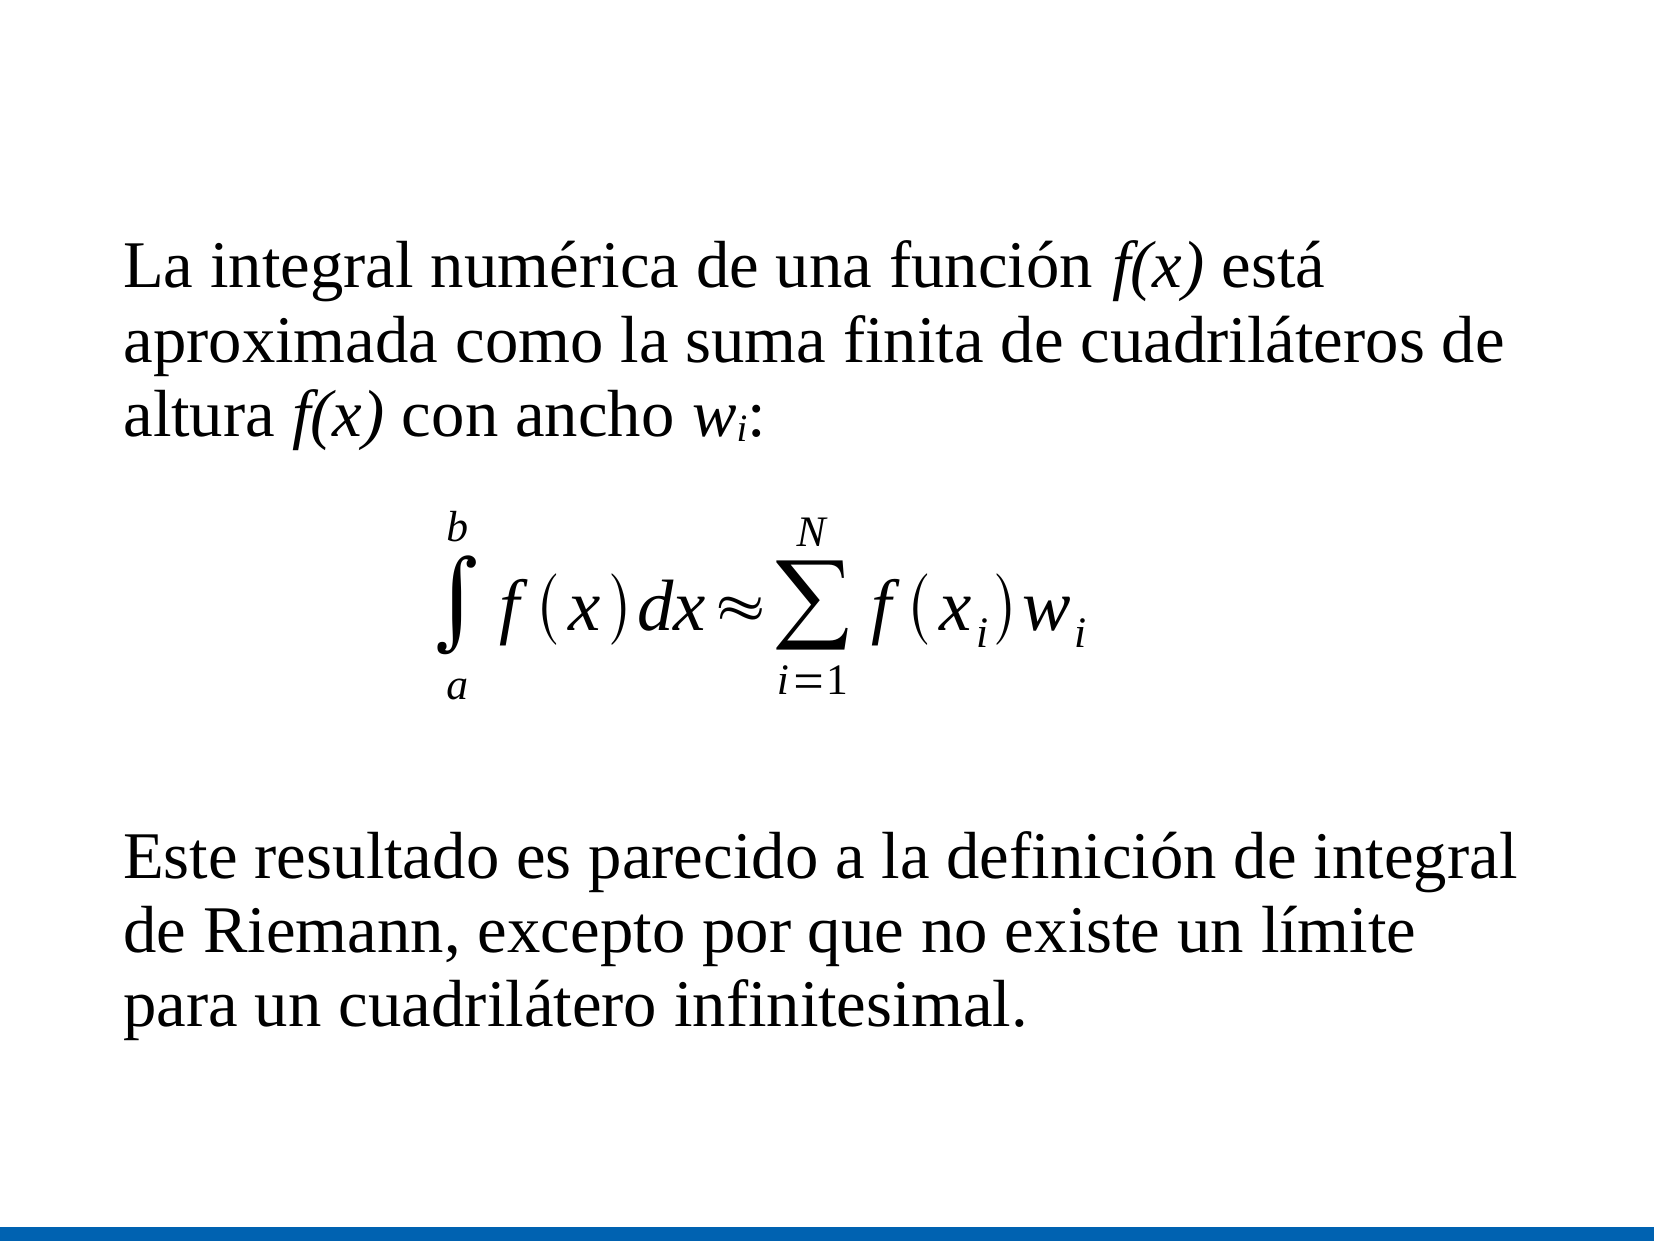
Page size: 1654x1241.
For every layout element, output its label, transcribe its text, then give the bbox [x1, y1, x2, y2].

chart [421, 502, 1093, 709]
subtitle La integral numérica de una función f(x) está aproximada como la suma finita de cuadriláteros de altura f(x) con ancho wi: [123, 147, 1536, 532]
text_box Este resultado es parecido a la definición de integral de Riemann, excepto por que no existe un límite para un cuadrilátero infinitesimal. [123, 738, 1536, 1123]
